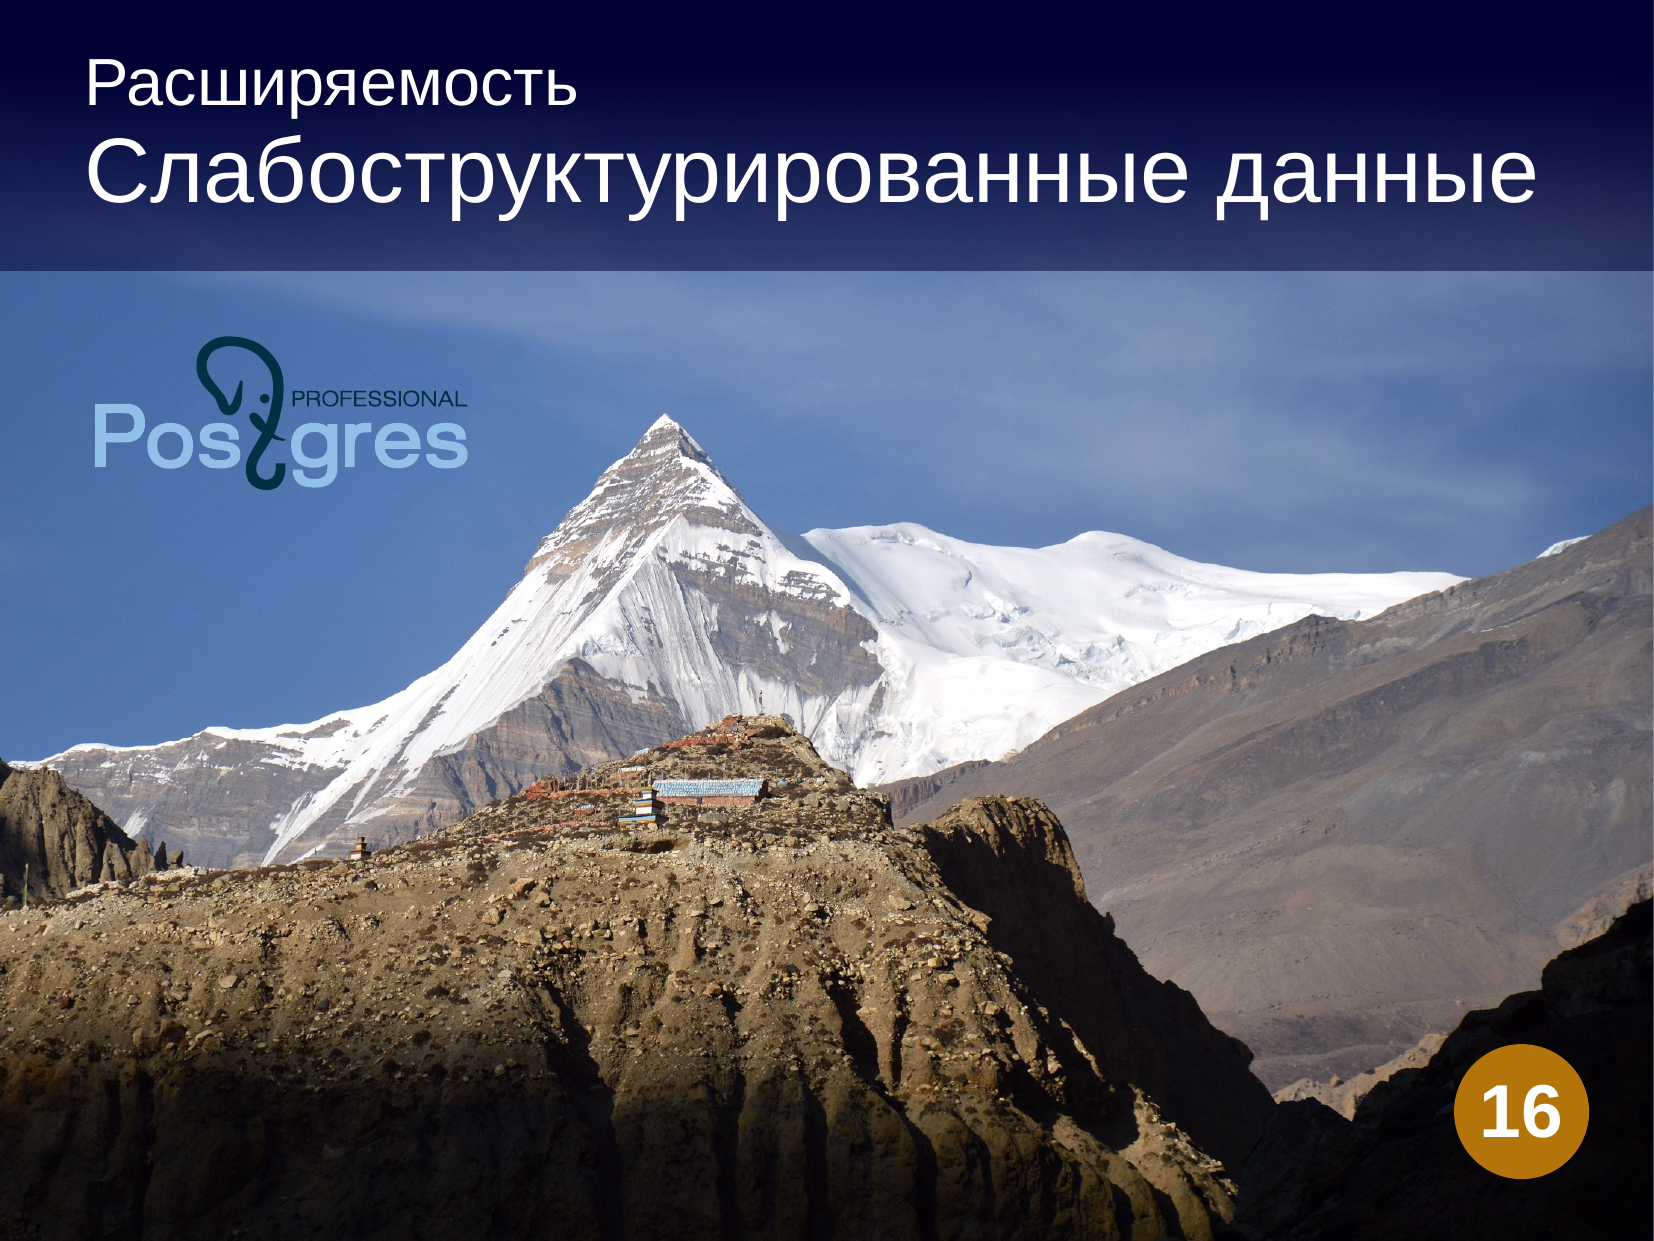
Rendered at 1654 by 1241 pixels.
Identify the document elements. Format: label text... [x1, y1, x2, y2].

picture [0, 271, 1654, 1241]
text_box 16 [1454, 1044, 1590, 1180]
title Расширяемость Слабоструктурированные данные [84, 44, 1636, 251]
